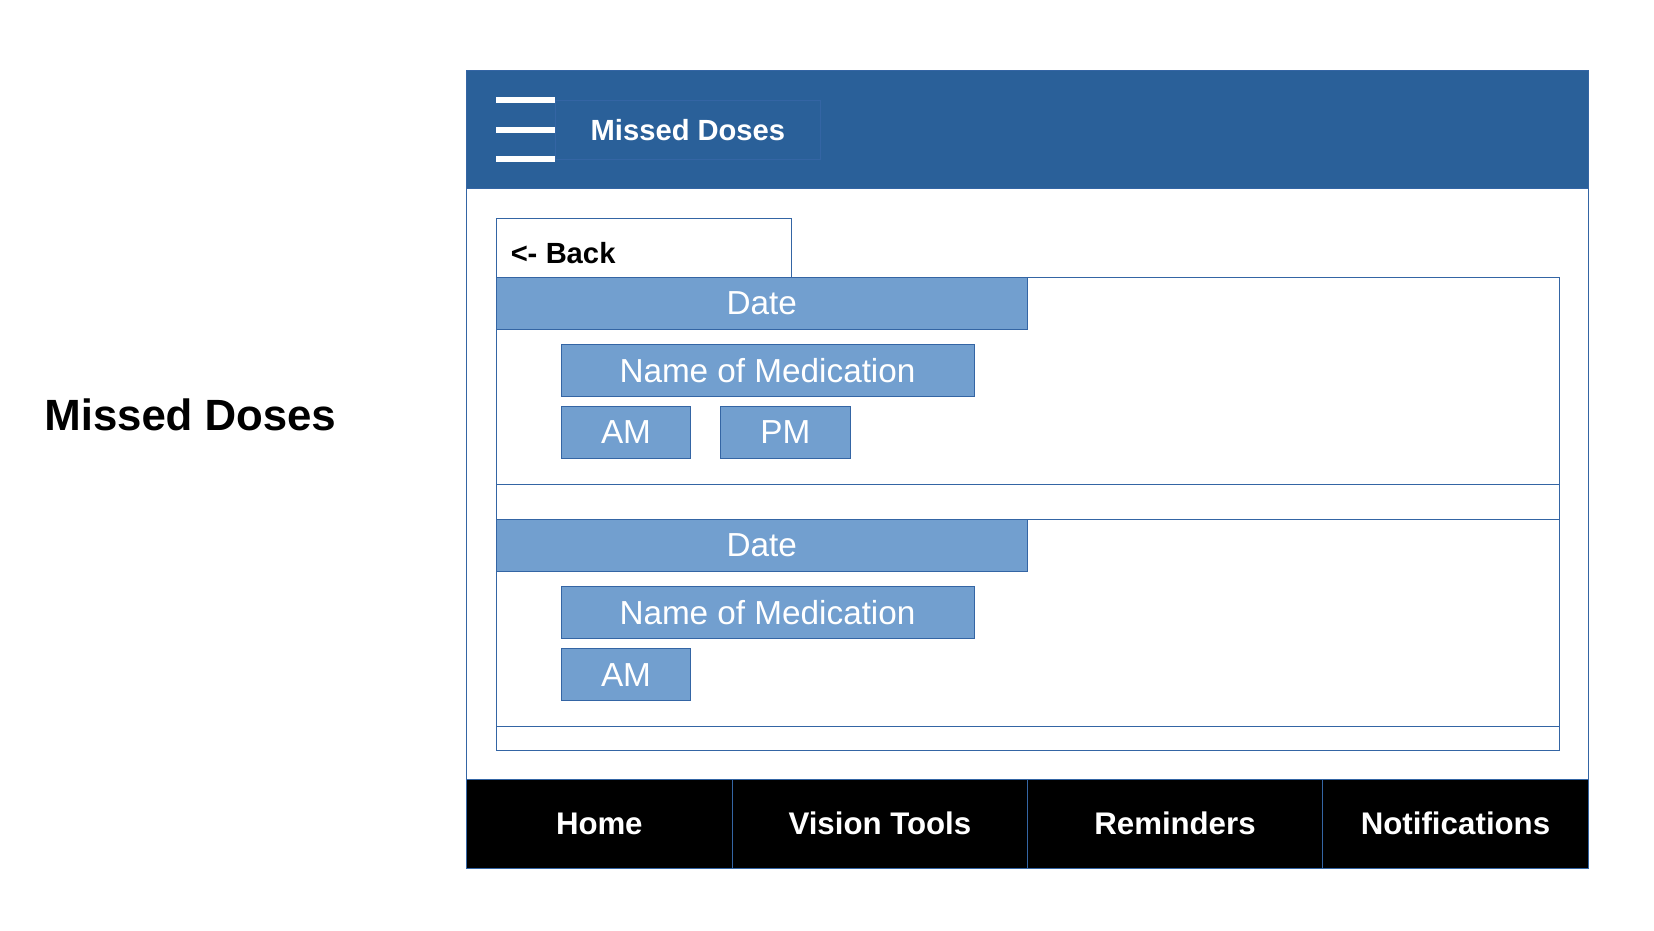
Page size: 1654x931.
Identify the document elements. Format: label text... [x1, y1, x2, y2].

text_box AM [561, 406, 691, 459]
text_box Missed Doses [555, 100, 821, 160]
text_box Home [466, 779, 732, 869]
text_box [466, 70, 1589, 779]
text_box Missed Doses [29, 384, 443, 448]
text_box <- Back [496, 218, 792, 277]
text_box Date [496, 277, 1028, 330]
text_box PM [720, 406, 851, 459]
text_box Date [496, 519, 1028, 572]
text_box Reminders [1027, 779, 1322, 869]
text_box AM [561, 648, 691, 701]
text_box Vision Tools [732, 779, 1027, 869]
text_box Notifications [1322, 779, 1589, 869]
text_box Name of Medication [561, 344, 975, 397]
text_box Name of Medication [561, 586, 975, 639]
